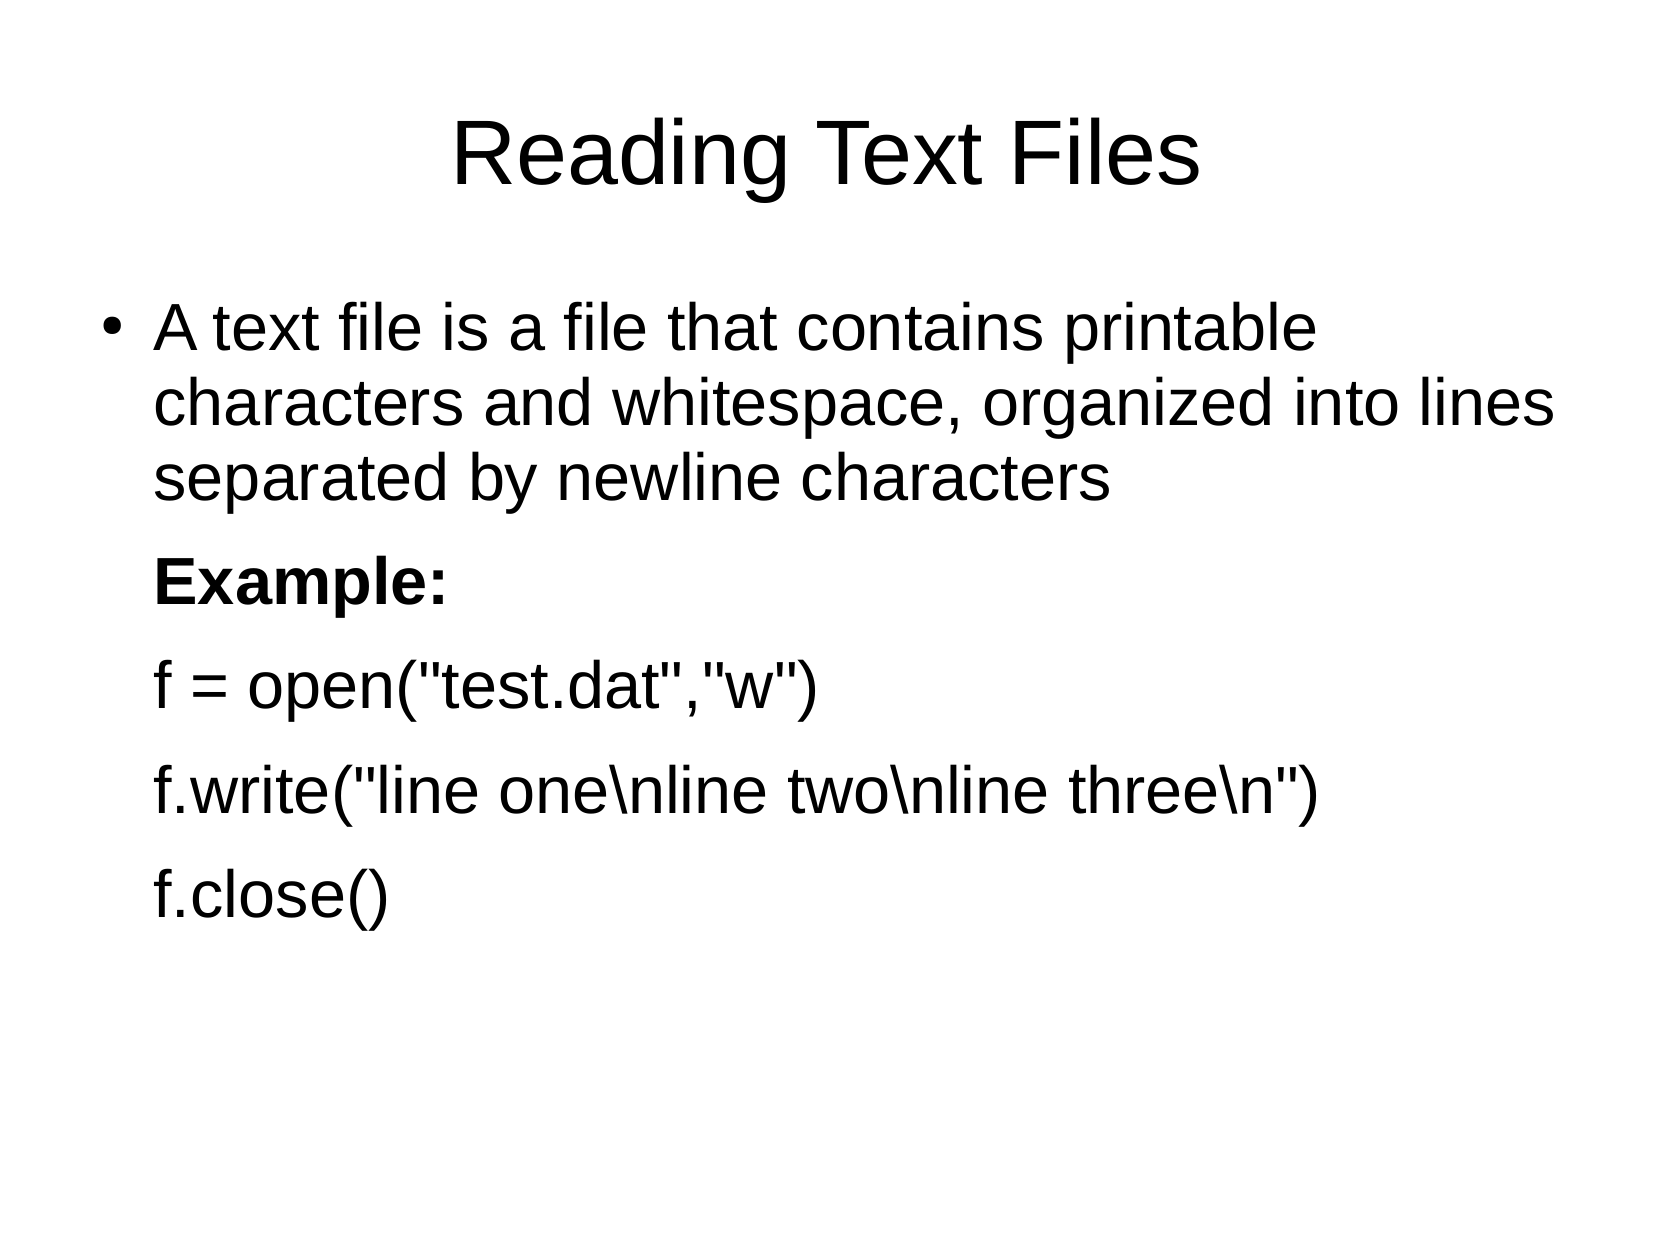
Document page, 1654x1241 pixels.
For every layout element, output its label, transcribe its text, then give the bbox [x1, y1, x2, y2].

title Reading Text Files [82, 49, 1571, 257]
list A text file is a file that contains printable characters and whitespace, organized into lines separated by newline characters Example: f = open("test.dat","w") f.write("line one\nline two\nline three\n") f.close() [82, 290, 1571, 1010]
